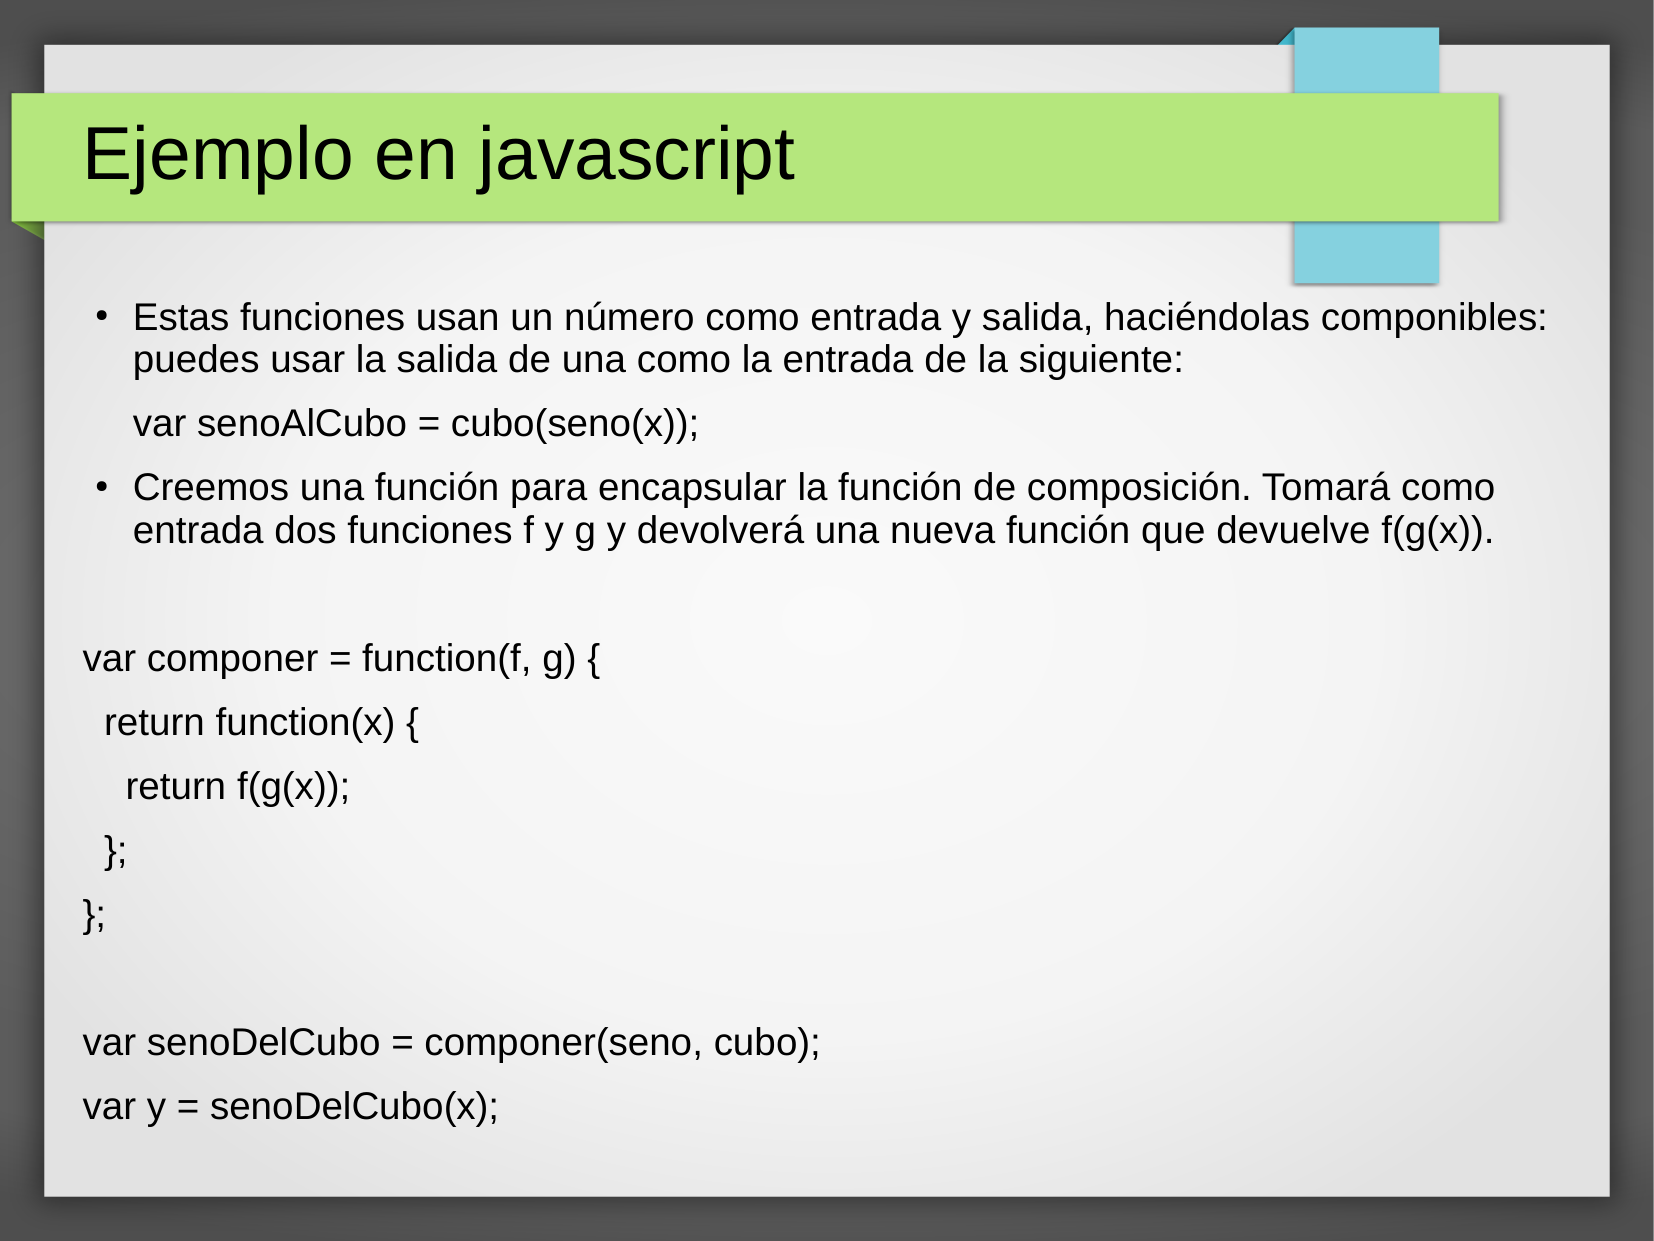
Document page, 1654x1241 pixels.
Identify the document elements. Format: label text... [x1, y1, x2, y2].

picture [0, 0, 1654, 1241]
list Estas funciones usan un número como entrada y salida, haciéndolas componibles: puedes usar la salida de una como la entrada de la siguiente: var senoAlCubo = cubo(seno(x)); Creemos una función para encapsular la función de composición. Tomará como entrada dos funciones f y g y devolverá una nueva función que devuelve f(g(x)). var componer = function(f, g) { return function(x) { return f(g(x)); }; }; var senoDelCubo = componer(seno, cubo); var y = senoDelCubo(x); [82, 295, 1583, 1134]
title Ejemplo en javascript [82, 94, 1264, 213]
